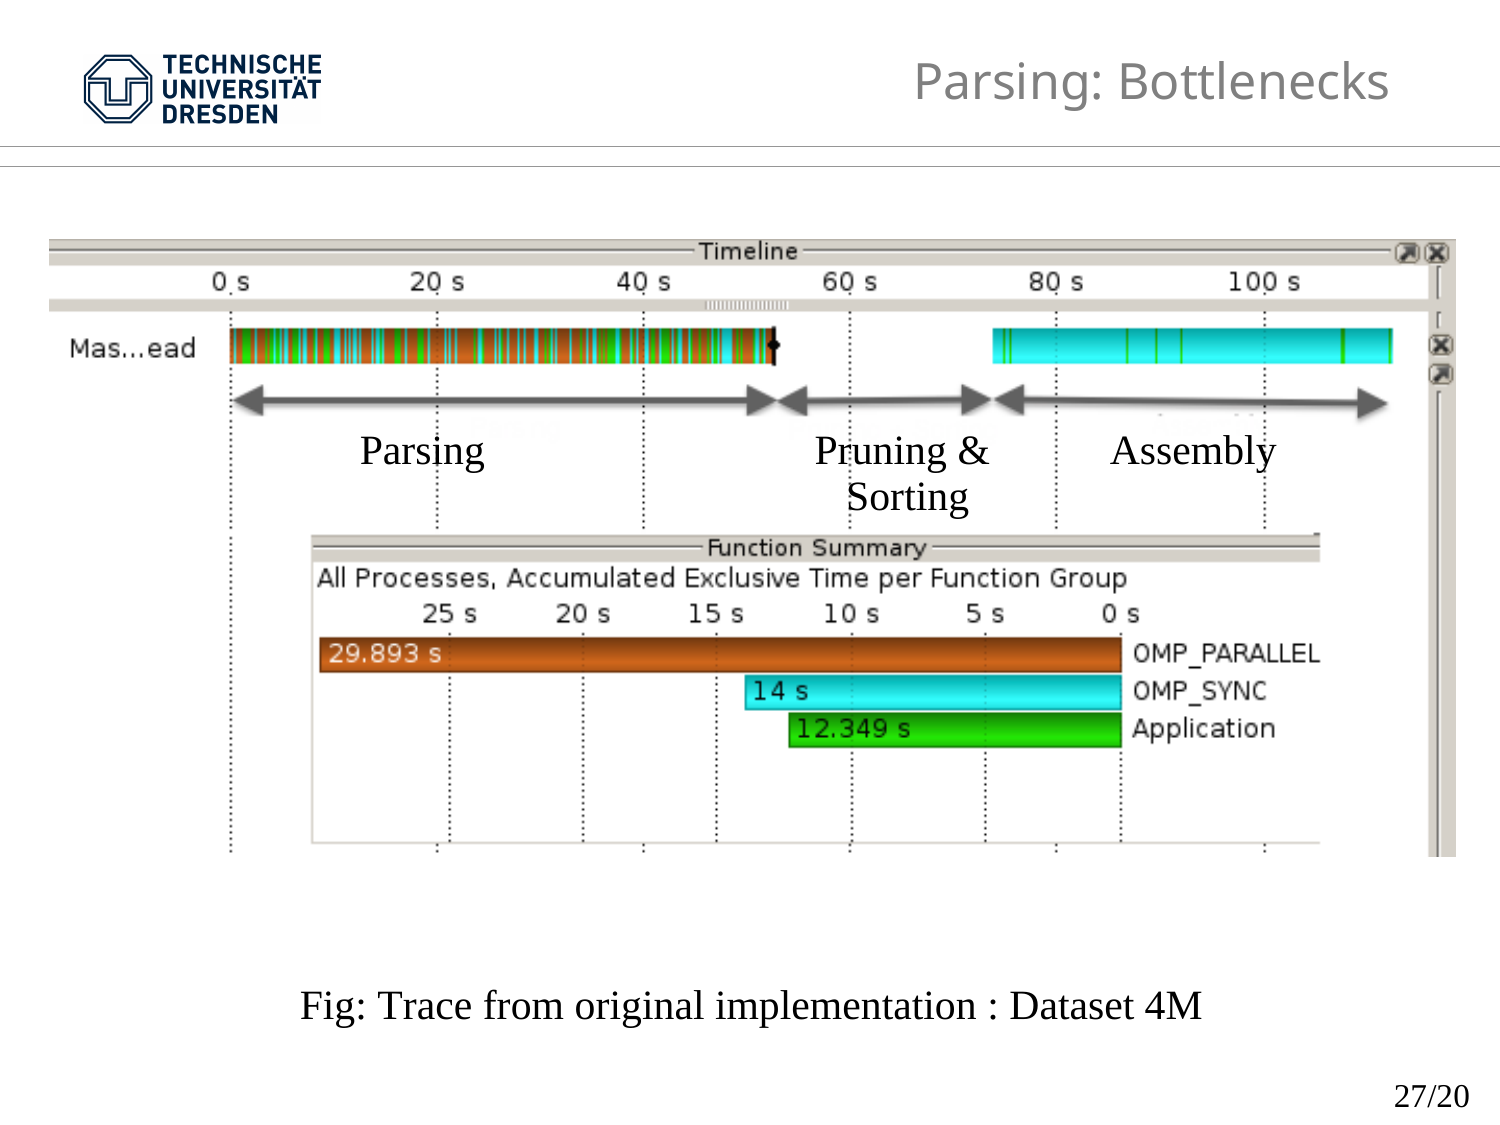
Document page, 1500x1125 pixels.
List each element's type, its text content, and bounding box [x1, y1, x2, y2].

text_box Parsing [345, 420, 646, 482]
picture [49, 239, 1456, 857]
text_box Pruning & Sorting [799, 420, 1100, 528]
text_box Assembly [1095, 420, 1396, 482]
picture [83, 54, 321, 124]
title Parsing: Bottlenecks [590, 12, 1392, 148]
text_box Fig: Trace from original implementation : Dataset 4M [285, 975, 1306, 1083]
